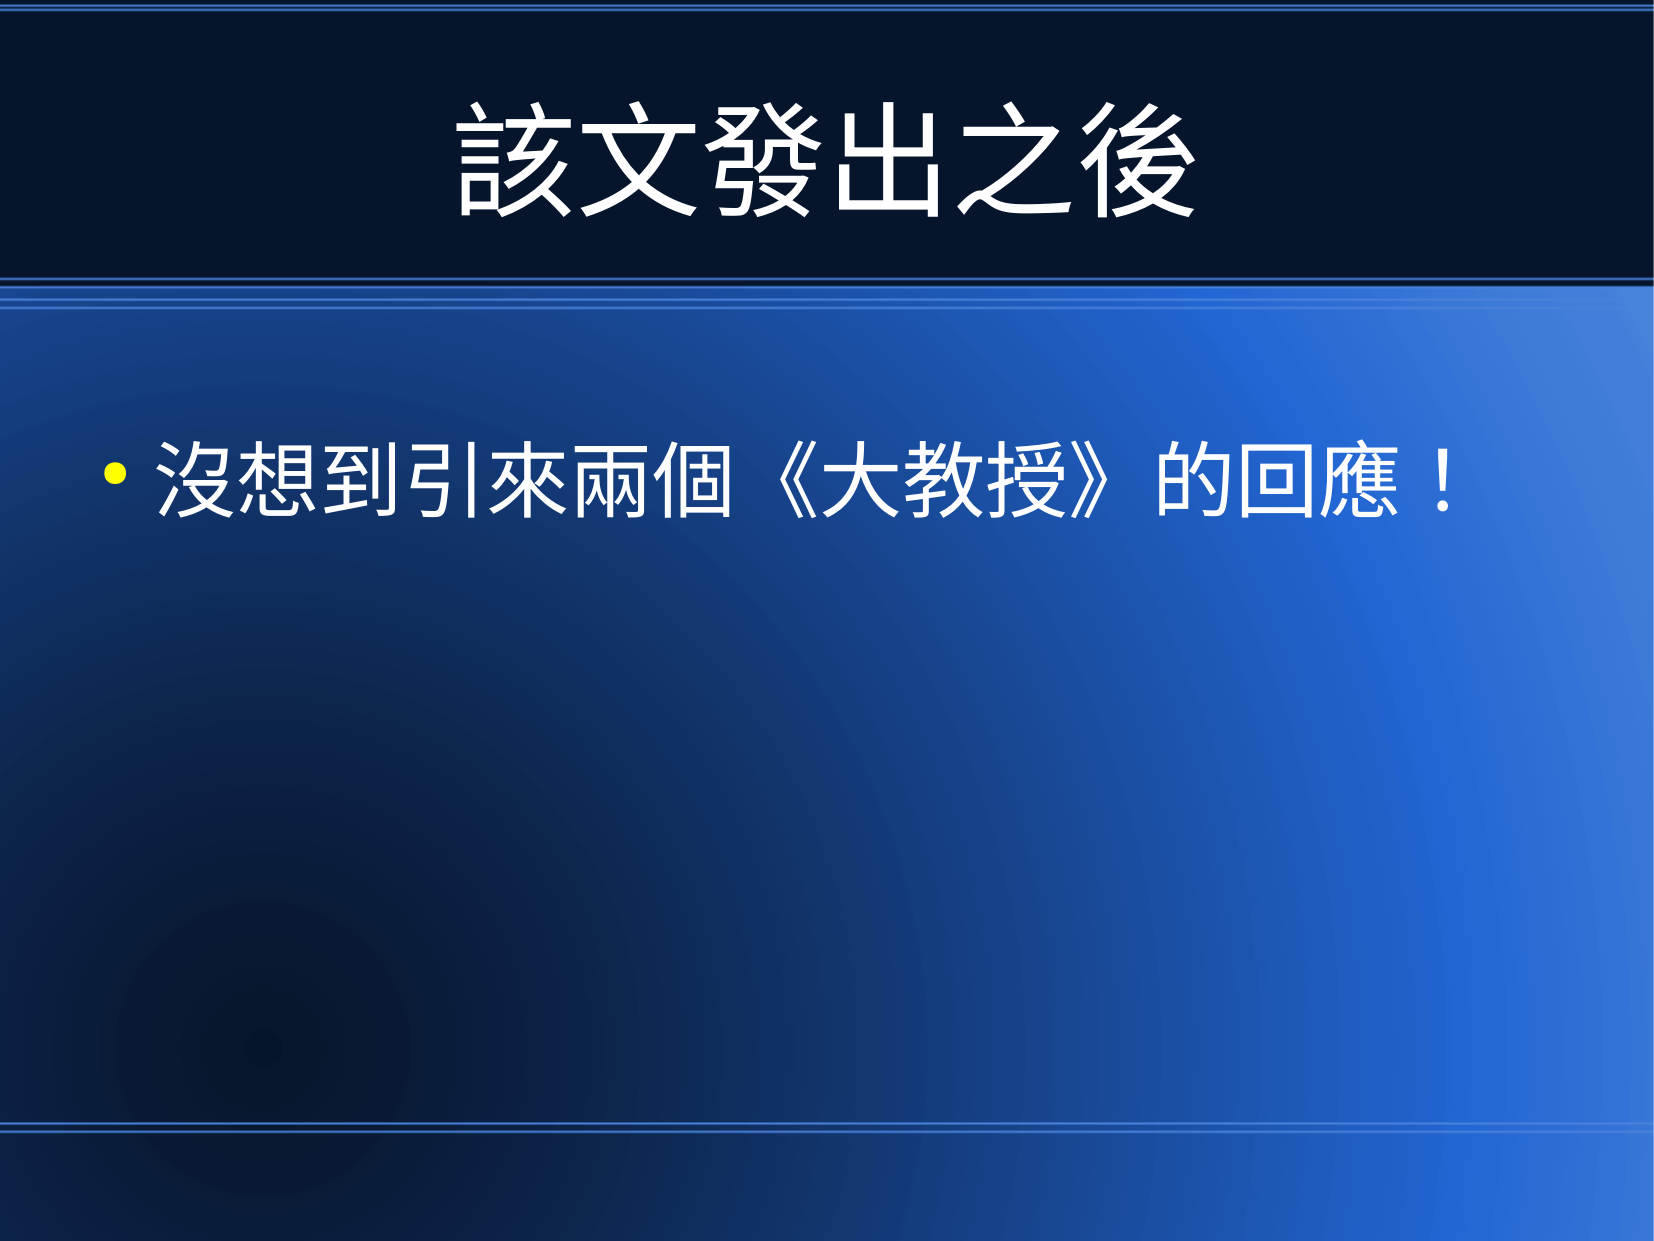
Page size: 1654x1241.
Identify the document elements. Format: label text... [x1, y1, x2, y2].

list 沒想到引來兩個《大教授》的回應！ [82, 355, 1571, 1241]
picture [0, 0, 1654, 1241]
title 該文發出之後 [82, 49, 1571, 257]
